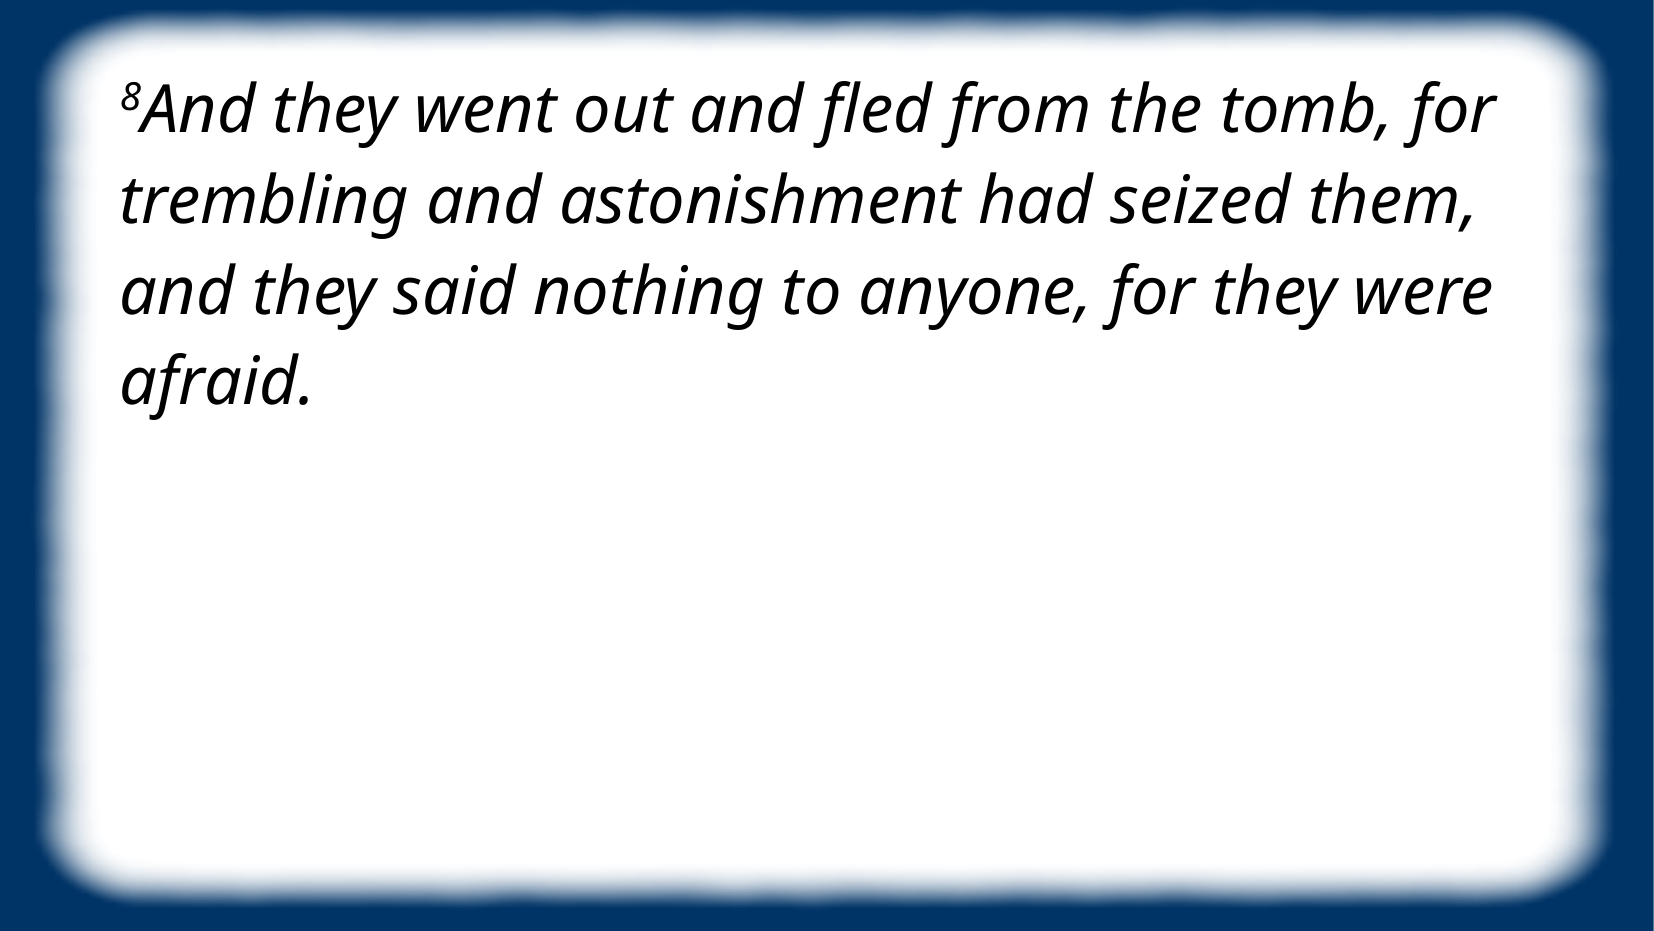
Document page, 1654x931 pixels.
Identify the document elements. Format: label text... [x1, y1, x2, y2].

picture [0, 0, 1654, 931]
text_box 8And they went out and fled from the tomb, for trembling and astonishment had seized them, and they said nothing to anyone, for they were afraid. [105, 53, 1546, 451]
